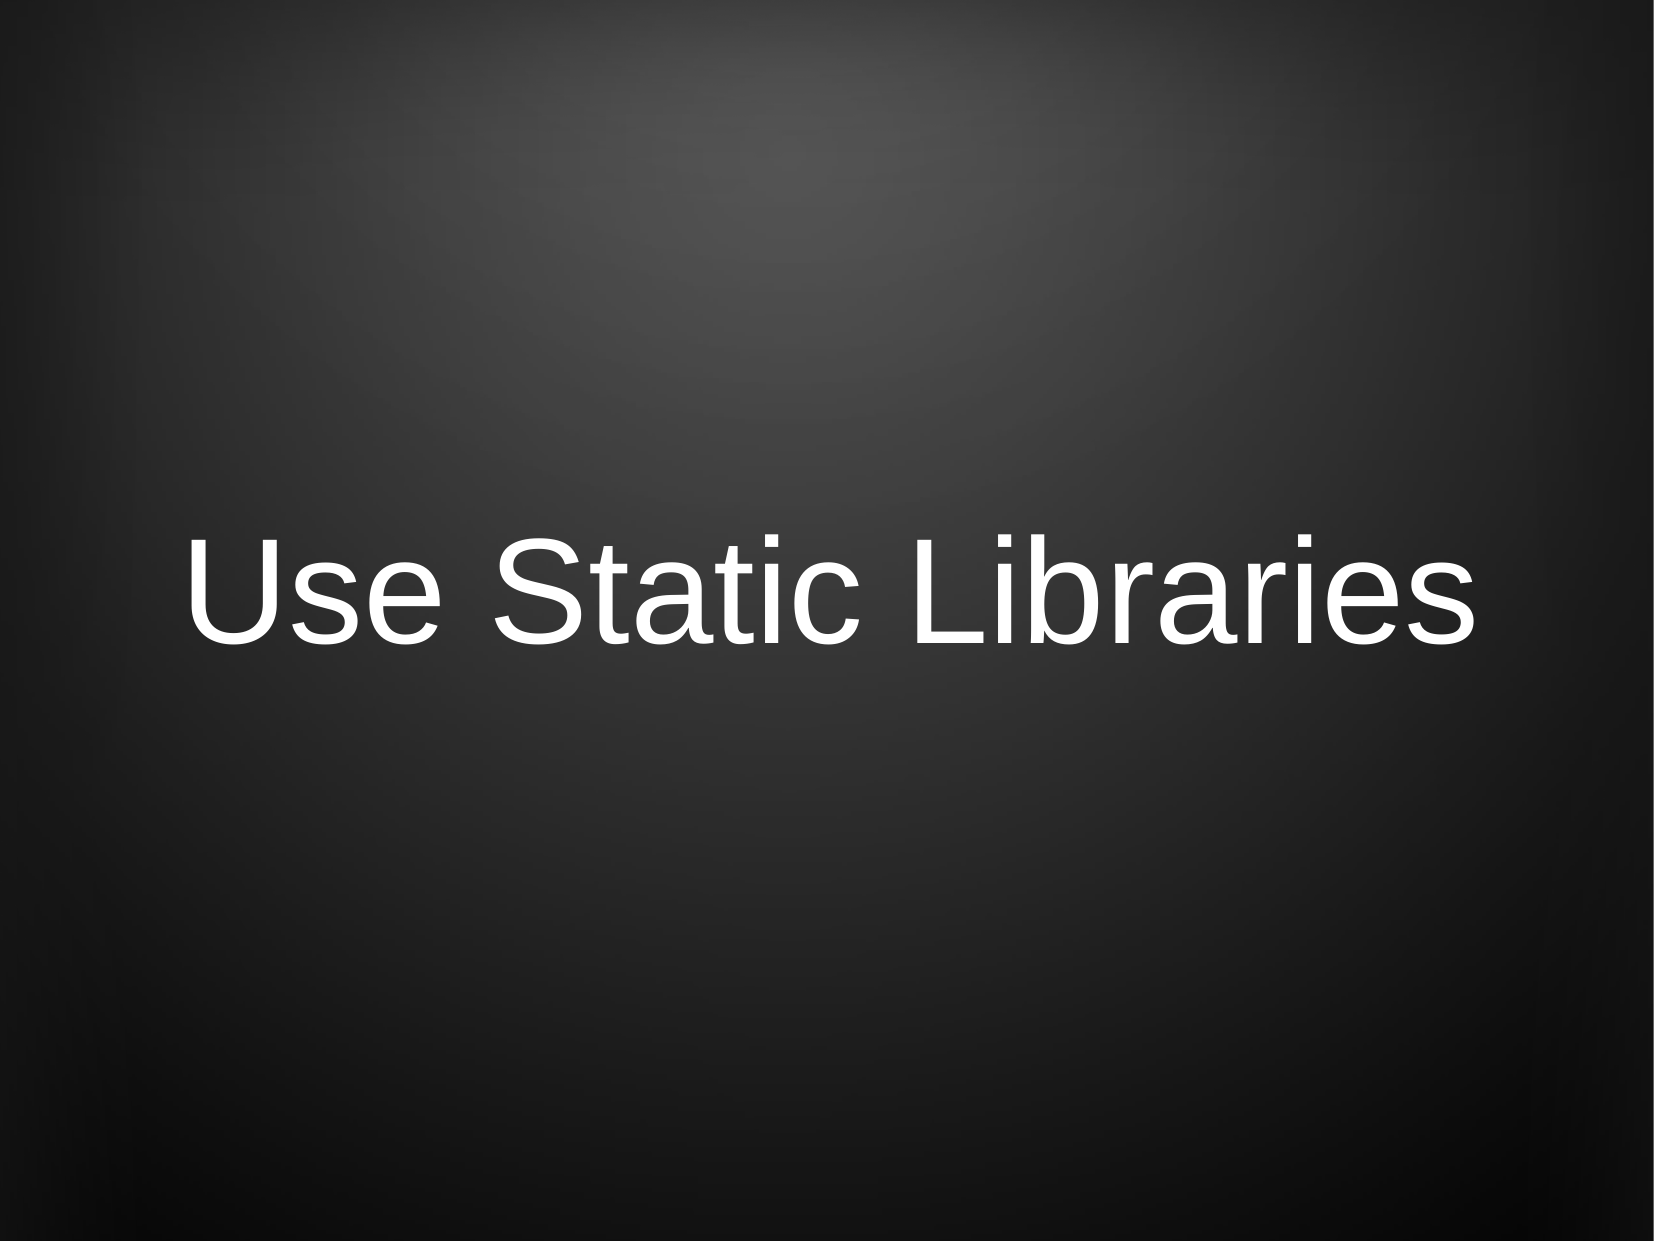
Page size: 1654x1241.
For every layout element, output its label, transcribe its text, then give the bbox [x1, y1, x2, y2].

title Use Static Libraries [86, 487, 1576, 695]
picture [0, 0, 1654, 1241]
